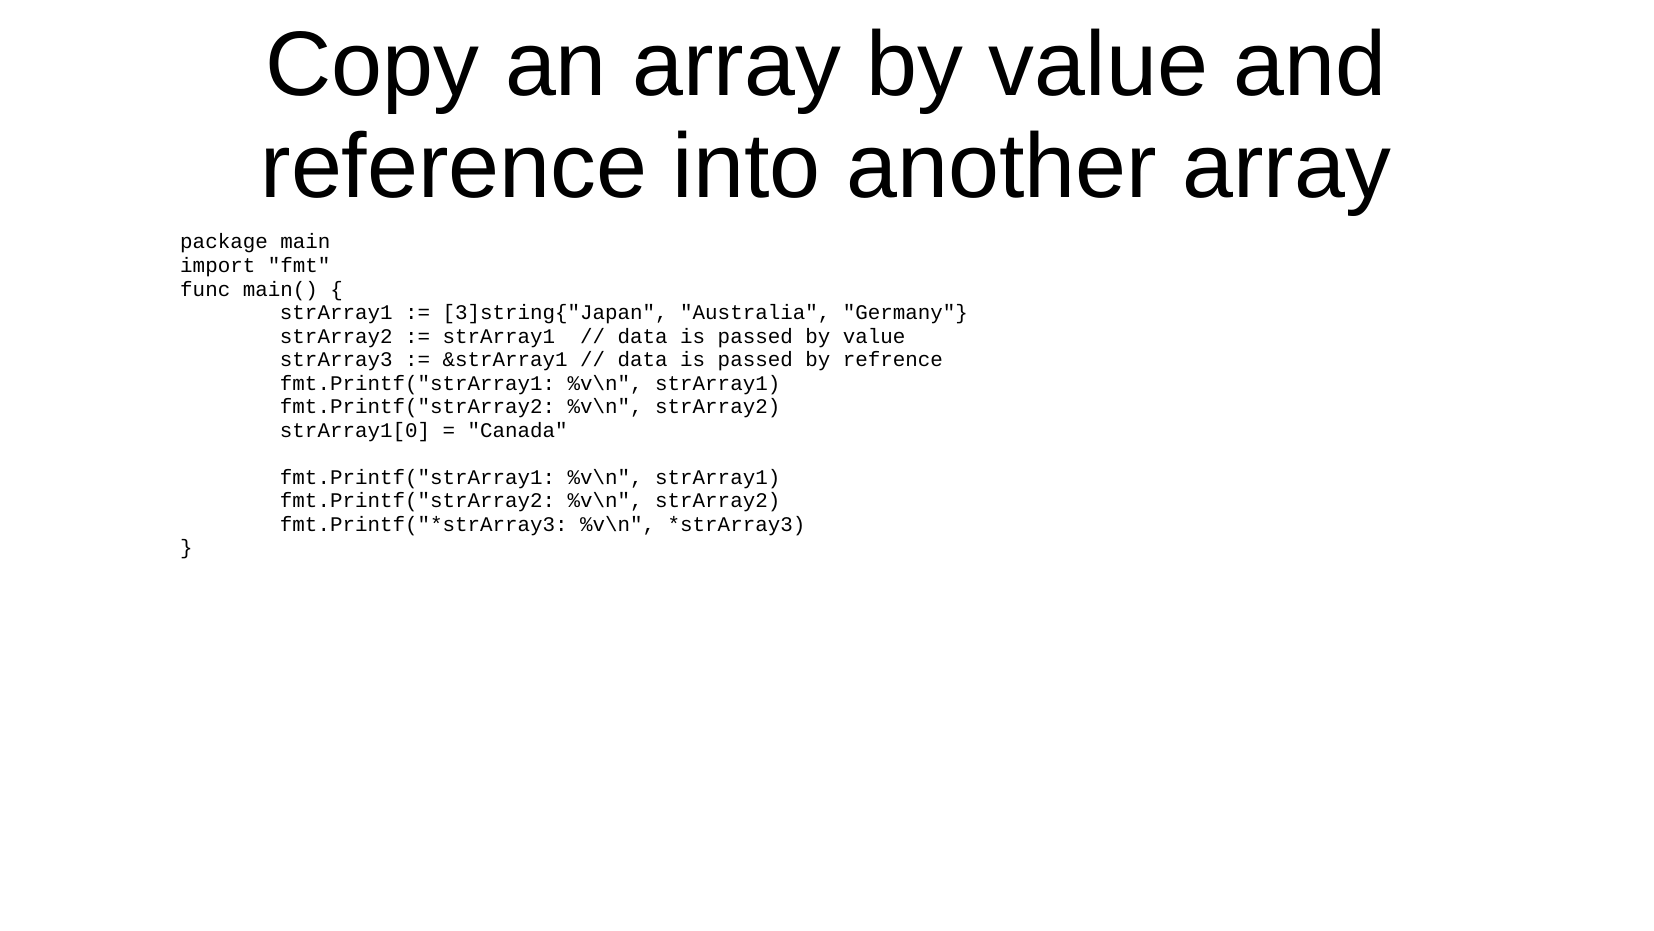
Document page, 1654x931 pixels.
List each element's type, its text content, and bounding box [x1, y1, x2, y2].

text_box package main import "fmt" func main() { strArray1 := [3]string{"Japan", "Australia", "Germany"} strArray2 := strArray1 // data is passed by value strArray3 := &strArray1 // data is passed by refrence fmt.Printf("strArray1: %v\n", strArray1) fmt.Printf("strArray2: %v\n", strArray2) strArray1[0] = "Canada" fmt.Printf("strArray1: %v\n", strArray1) fmt.Printf("strArray2: %v\n", strArray2) fmt.Printf("*strArray3: %v\n", *strArray3) } [165, 224, 1241, 639]
title Copy an array by value and reference into another array [82, 12, 1571, 218]
